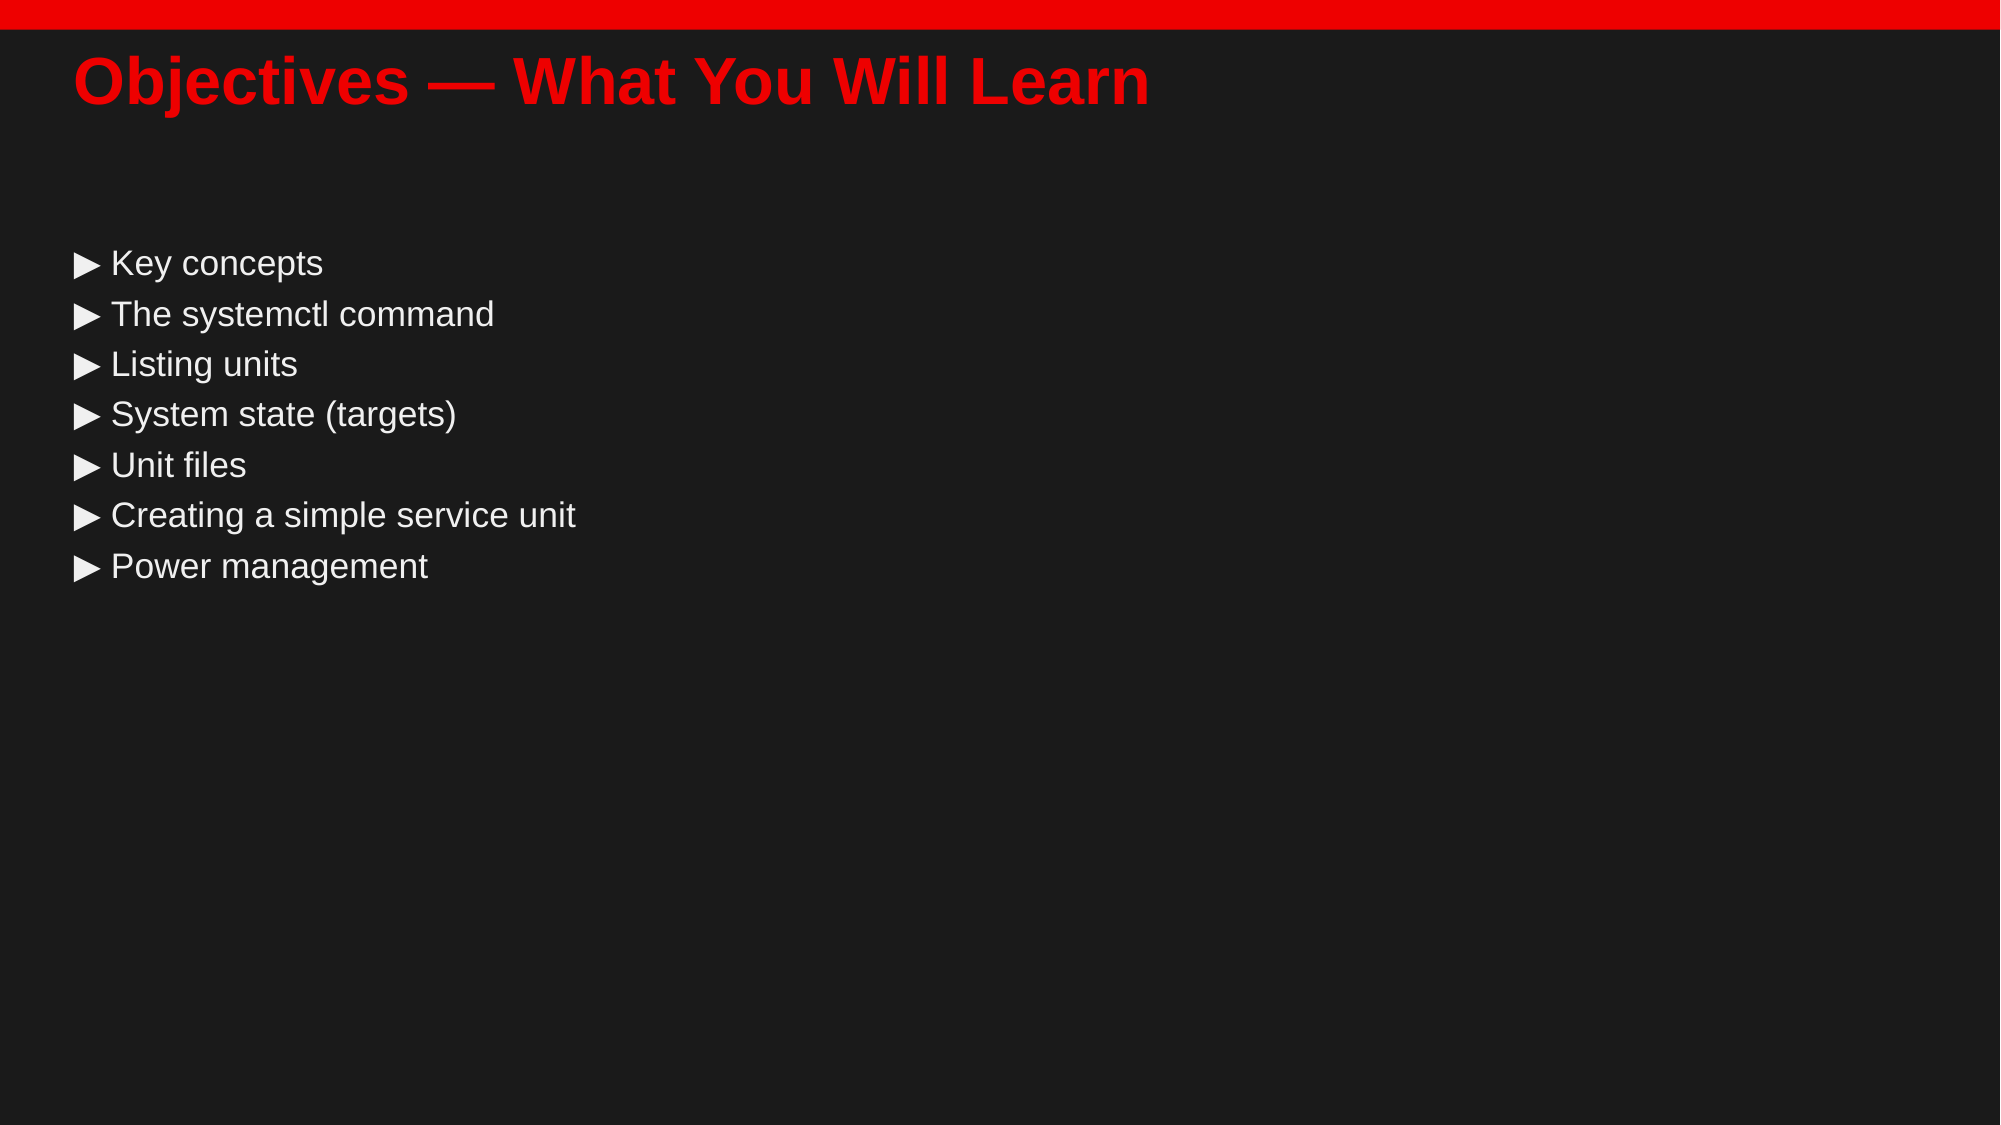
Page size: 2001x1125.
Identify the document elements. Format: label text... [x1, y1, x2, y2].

text_box ▶ Key concepts ▶ The systemctl command ▶ Listing units ▶ System state (targets) ▶ Unit files ▶ Creating a simple service unit ▶ Power management [59, 236, 1942, 1037]
text_box [0, 0, 2001, 30]
text_box Objectives — What You Will Learn [59, 36, 1942, 208]
